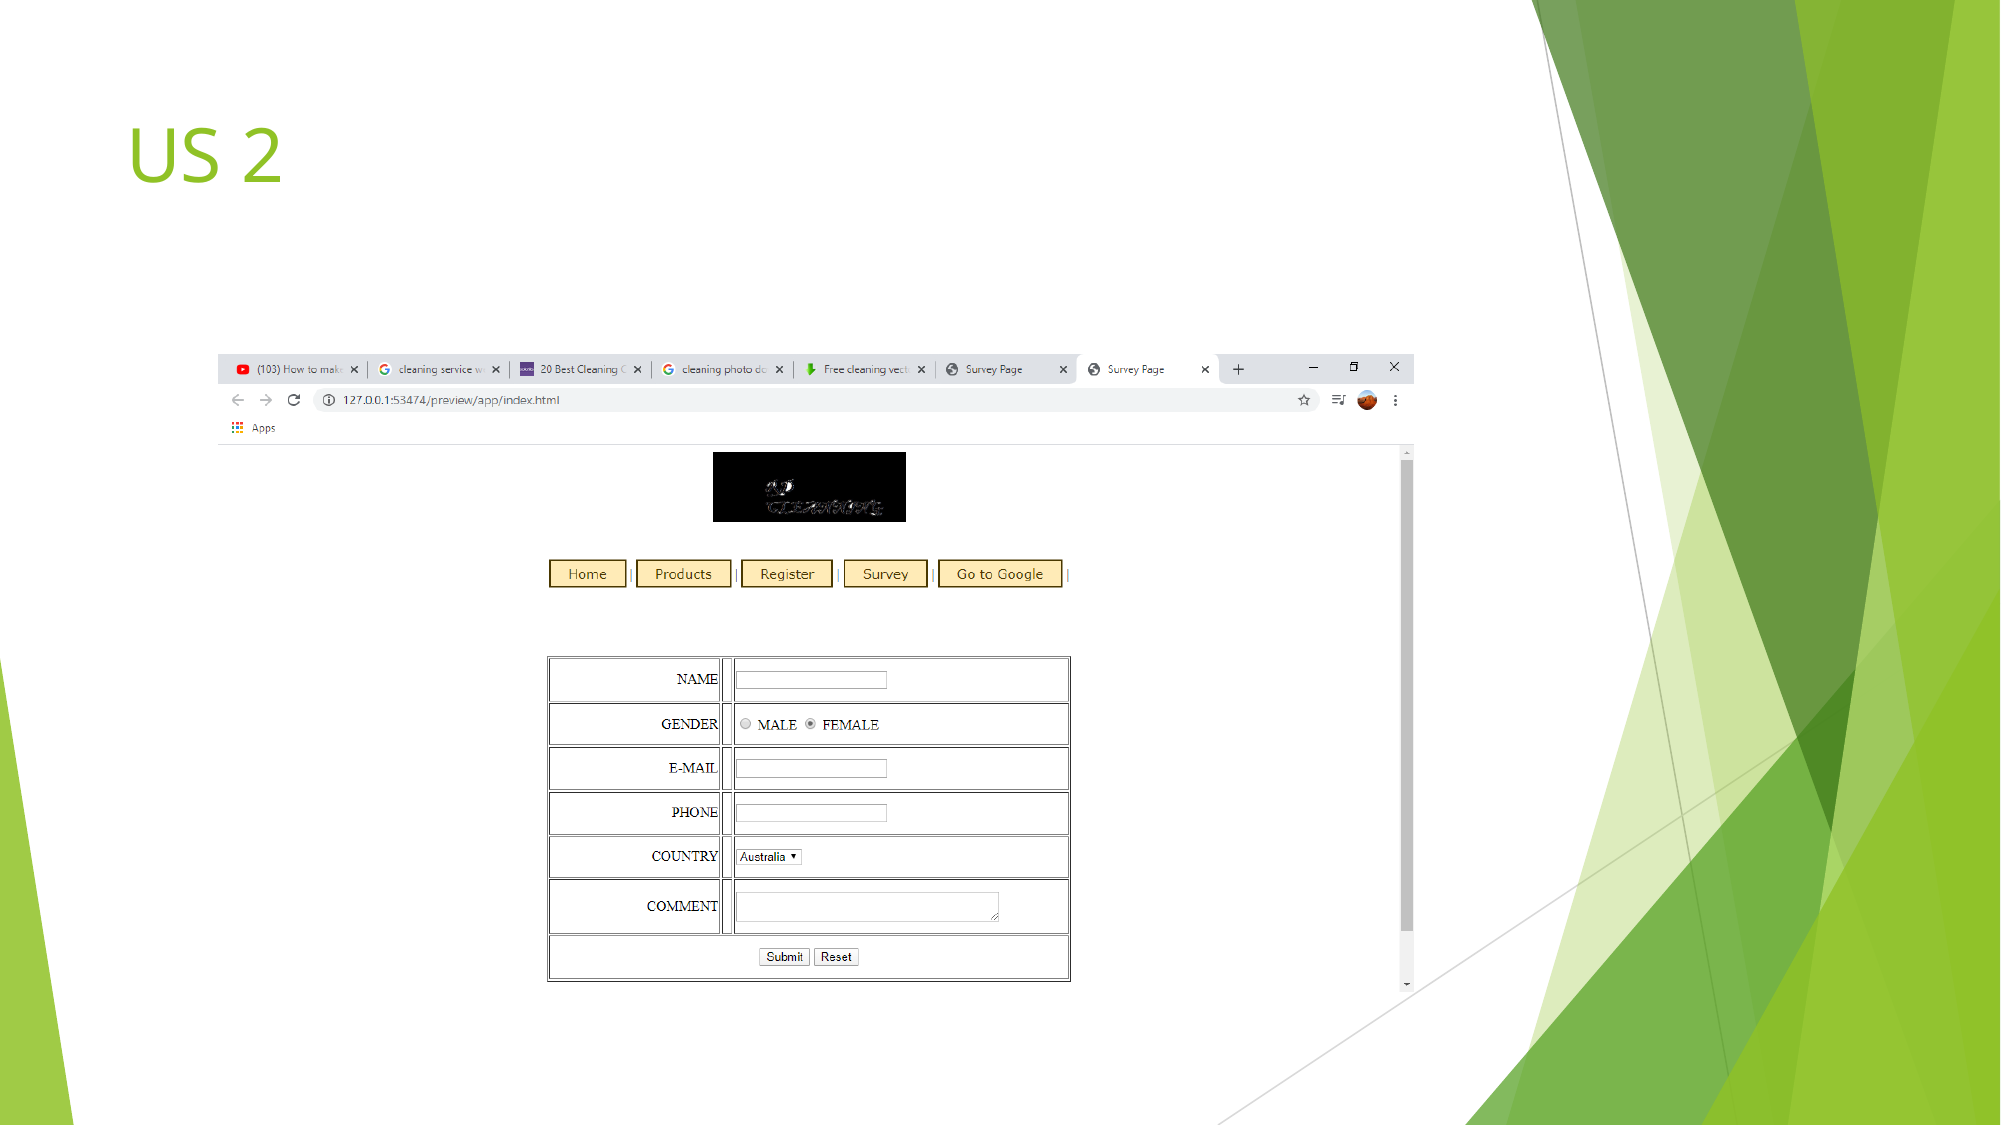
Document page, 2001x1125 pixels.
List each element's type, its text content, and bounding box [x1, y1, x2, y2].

title US 2 [111, 99, 1522, 317]
picture [218, 354, 1414, 992]
